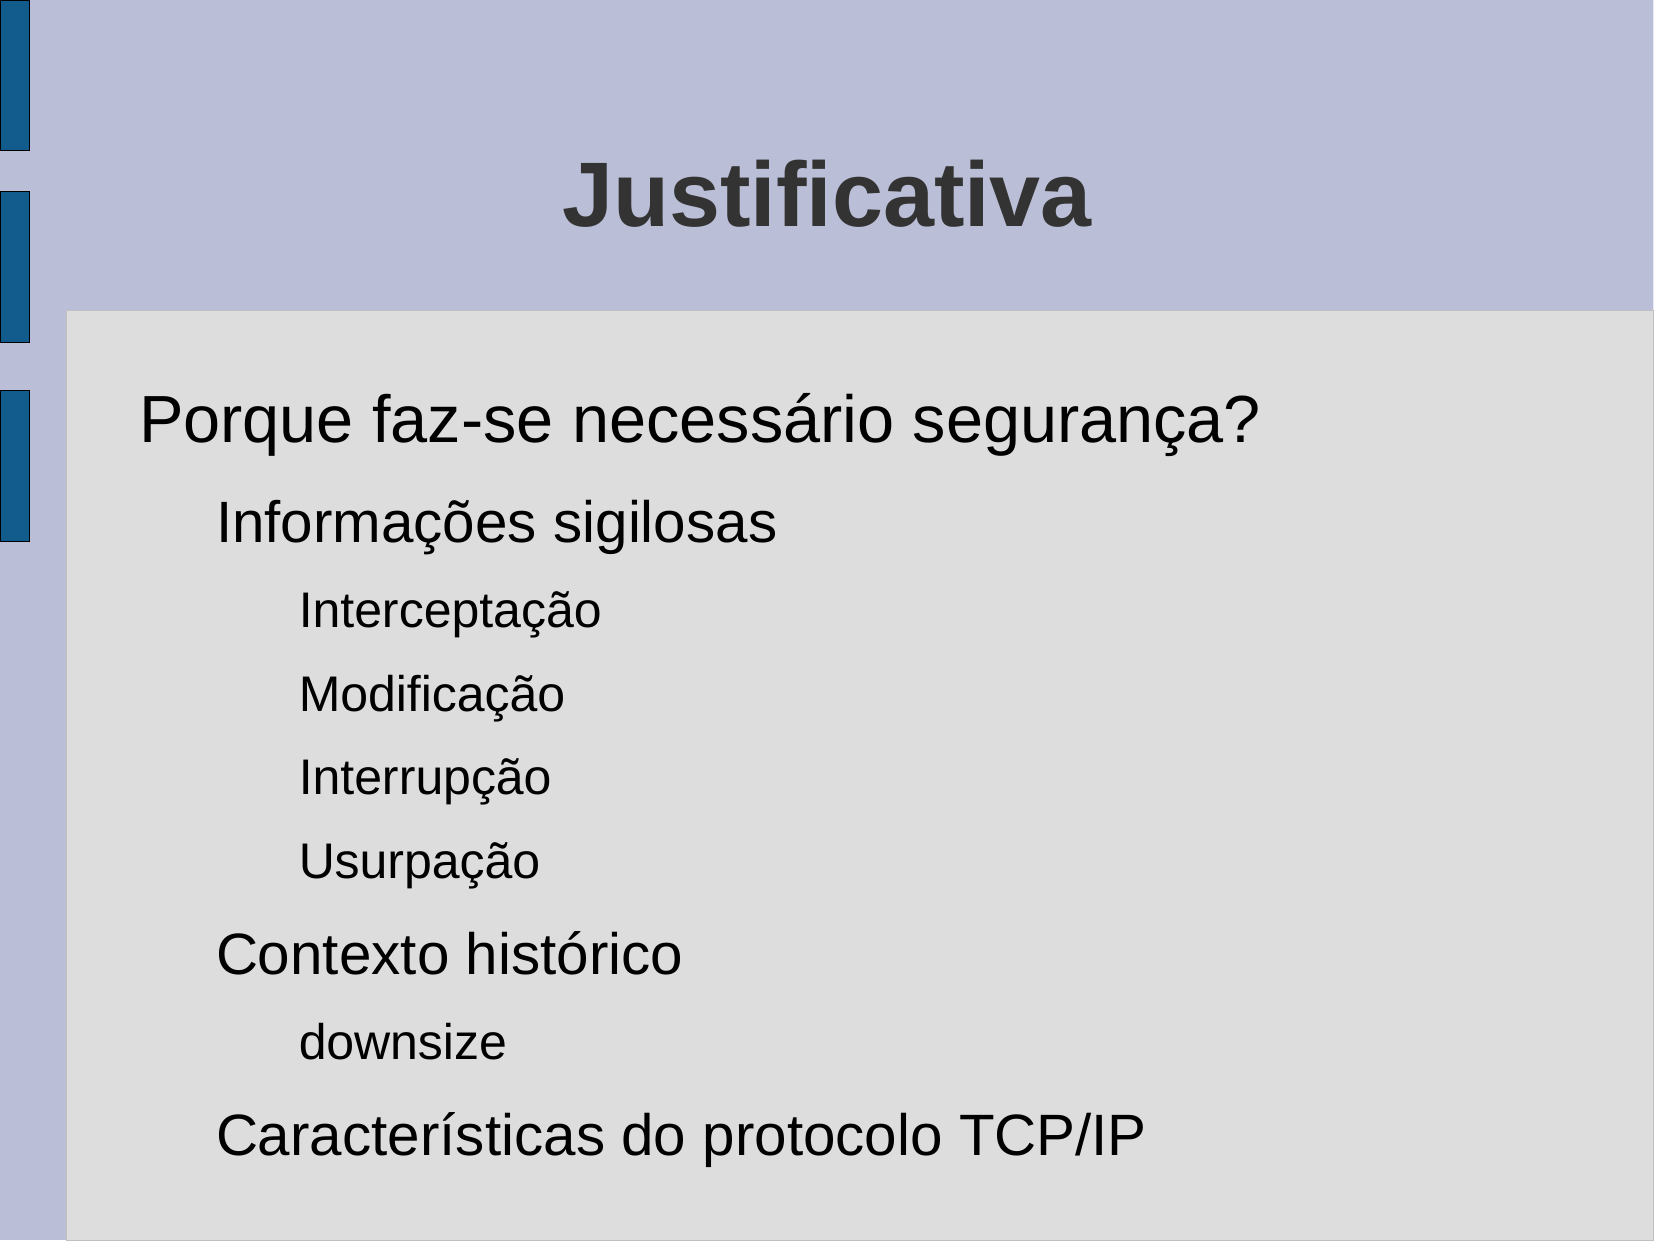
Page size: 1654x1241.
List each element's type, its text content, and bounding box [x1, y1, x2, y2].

title Justificativa [121, 91, 1534, 299]
list Porque faz-se necessário segurança? Informações sigilosas Interceptação Modificação Interrupção Usurpação Contexto histórico downsize Características do protocolo TCP/IP [121, 344, 1534, 1131]
